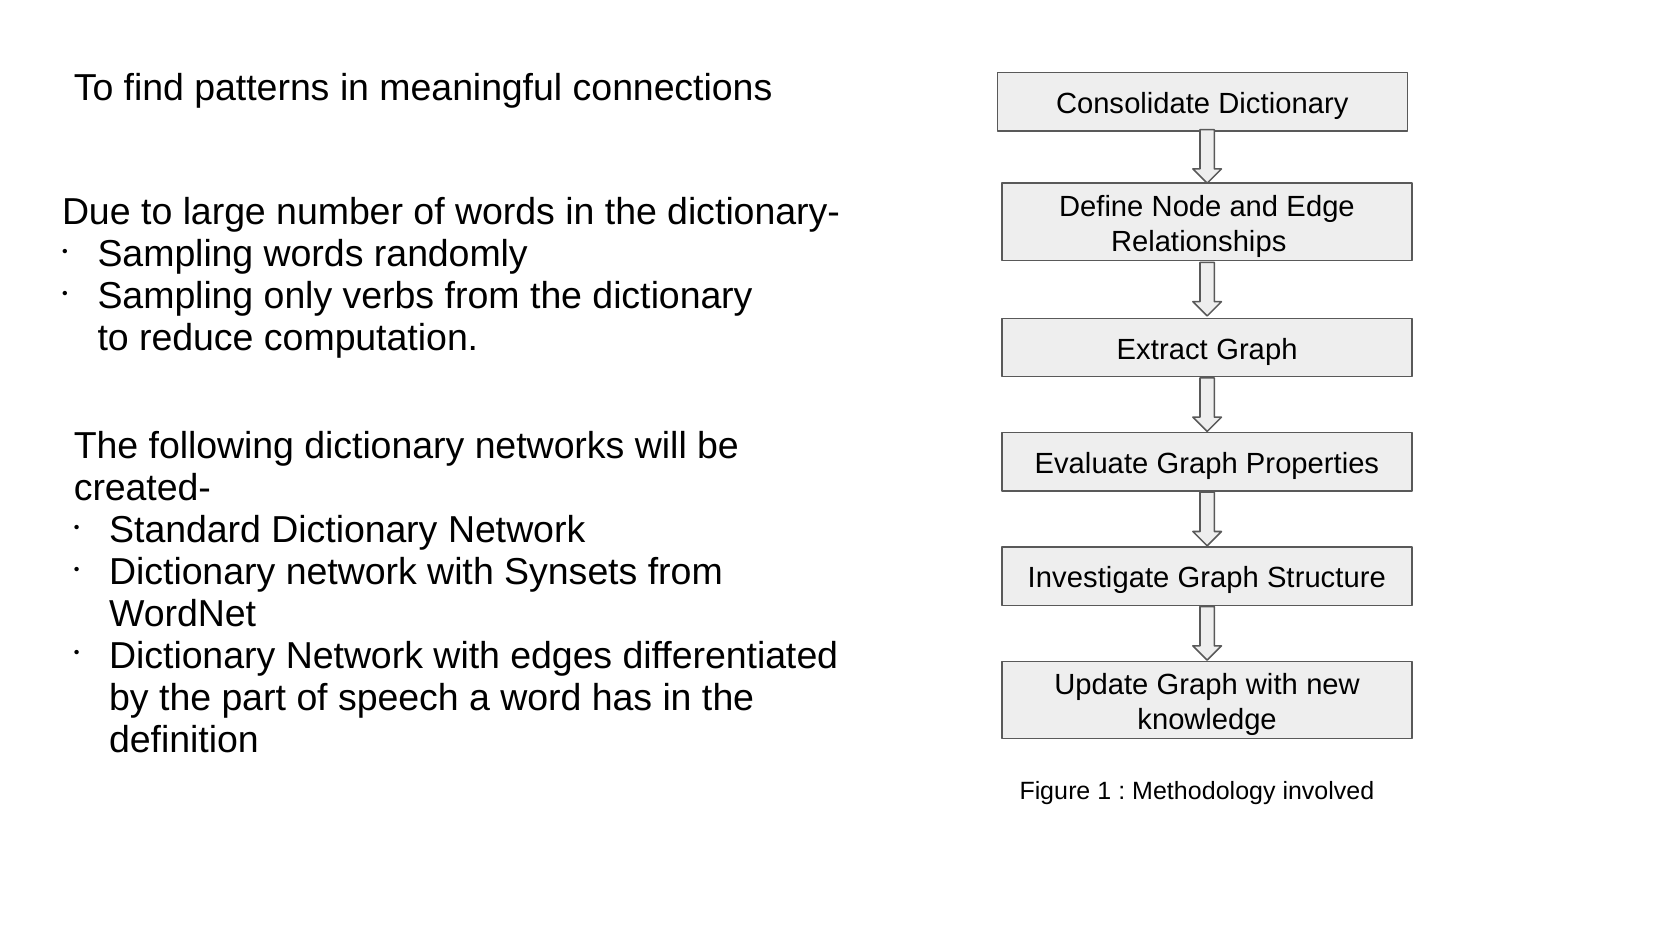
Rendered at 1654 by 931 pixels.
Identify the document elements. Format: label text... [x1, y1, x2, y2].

text_box Investigate Graph Structure [1002, 547, 1413, 606]
text_box Extract Graph [1002, 318, 1413, 377]
text_box Consolidate Dictionary [997, 72, 1408, 131]
text_box [1192, 377, 1222, 432]
text_box Evaluate Graph Properties [1002, 432, 1413, 491]
text_box Update Graph with new knowledge [1002, 661, 1413, 739]
text_box To find patterns in meaningful connections [59, 59, 851, 116]
text_box [1192, 129, 1222, 184]
text_box [1192, 606, 1222, 661]
text_box The following dictionary networks will be created- Standard Dictionary Network Dictionary network with Synsets from WordNet Dictionary Network with edges differentiated by the part of speech a word has in the definition [59, 416, 863, 768]
text_box Figure 1 : Methodology involved [1004, 759, 1408, 825]
text_box Due to large number of words in the dictionary- Sampling words randomly Sampling only verbs from the dictionary to reduce computation. [47, 183, 945, 367]
text_box [1192, 262, 1222, 316]
text_box [1192, 492, 1222, 546]
text_box Define Node and Edge Relationships [1002, 183, 1413, 261]
